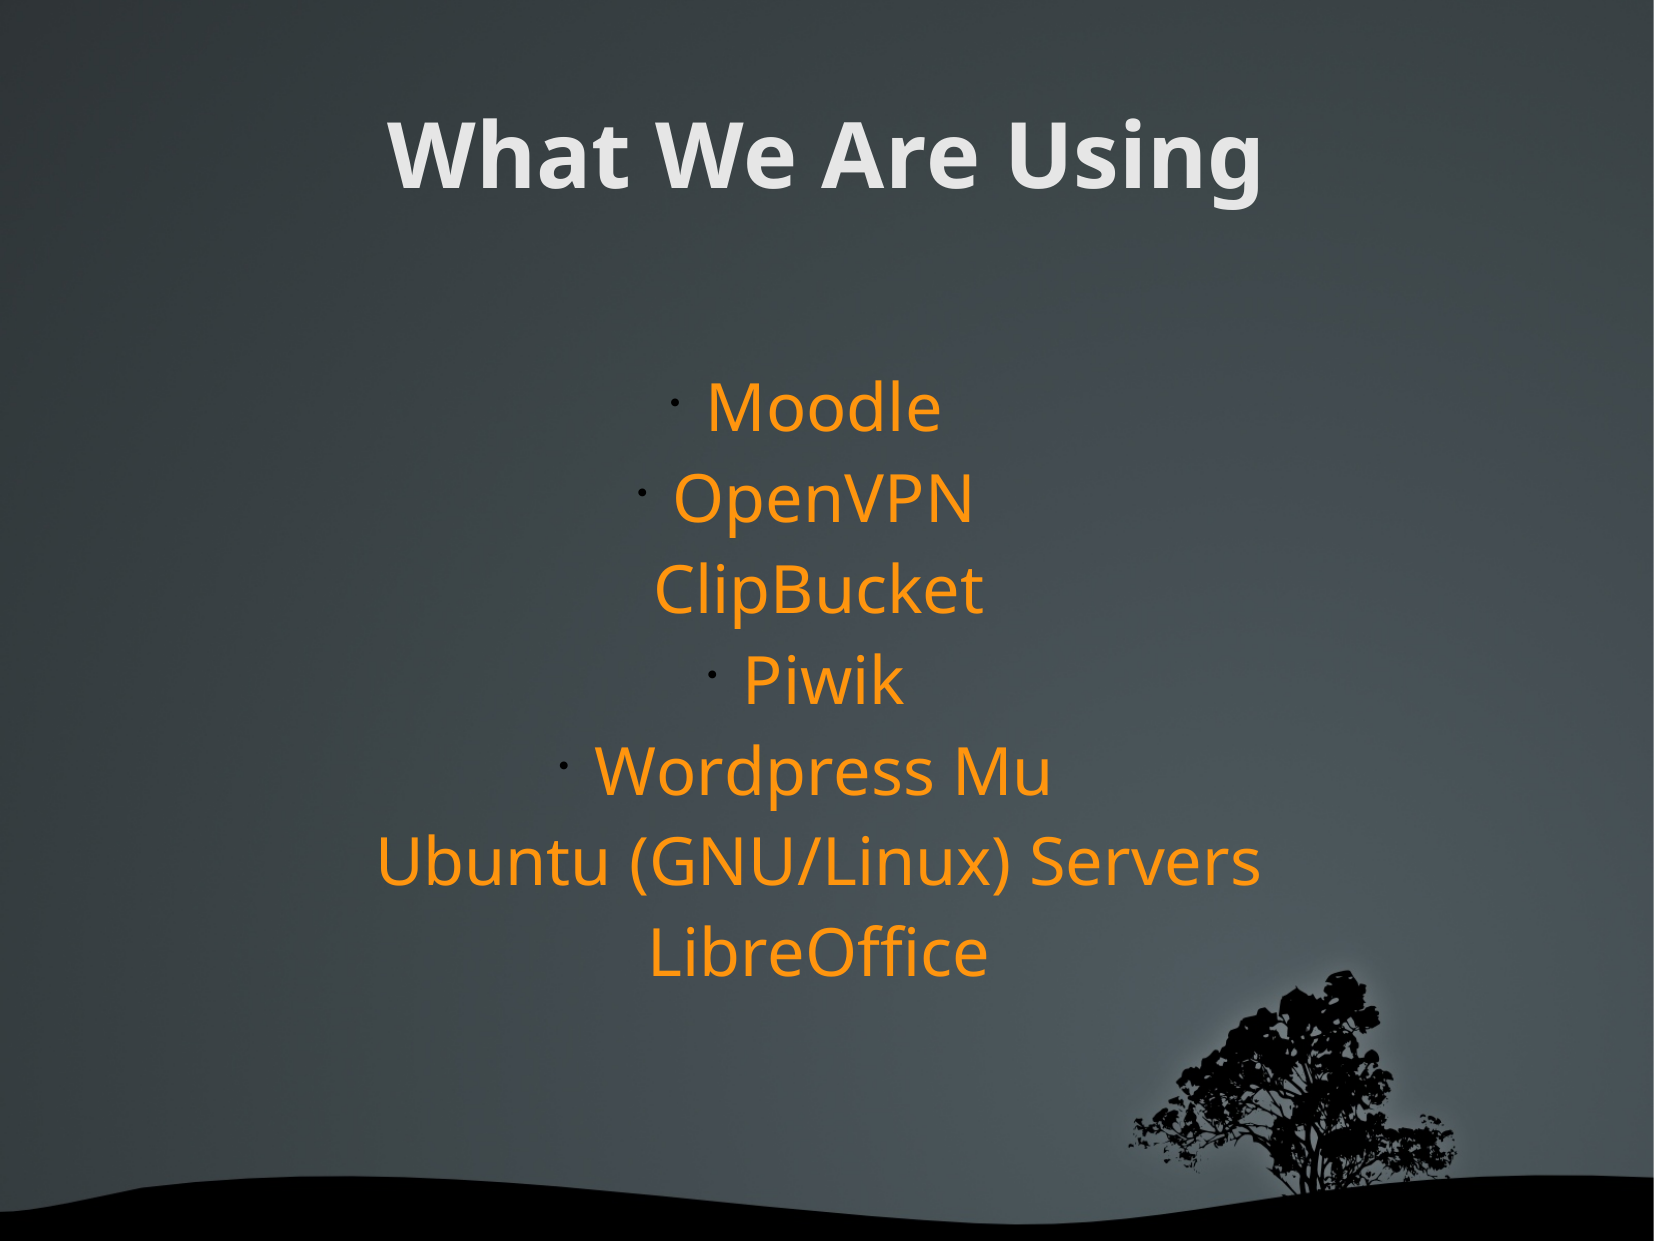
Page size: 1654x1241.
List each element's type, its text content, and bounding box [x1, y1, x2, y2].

subtitle Moodle OpenVPN ClipBucket Piwik Wordpress Mu Ubuntu (GNU/Linux) Servers LibreOffice [75, 269, 1564, 1088]
picture [0, 0, 1654, 1241]
title What We Are Using [82, 49, 1571, 257]
